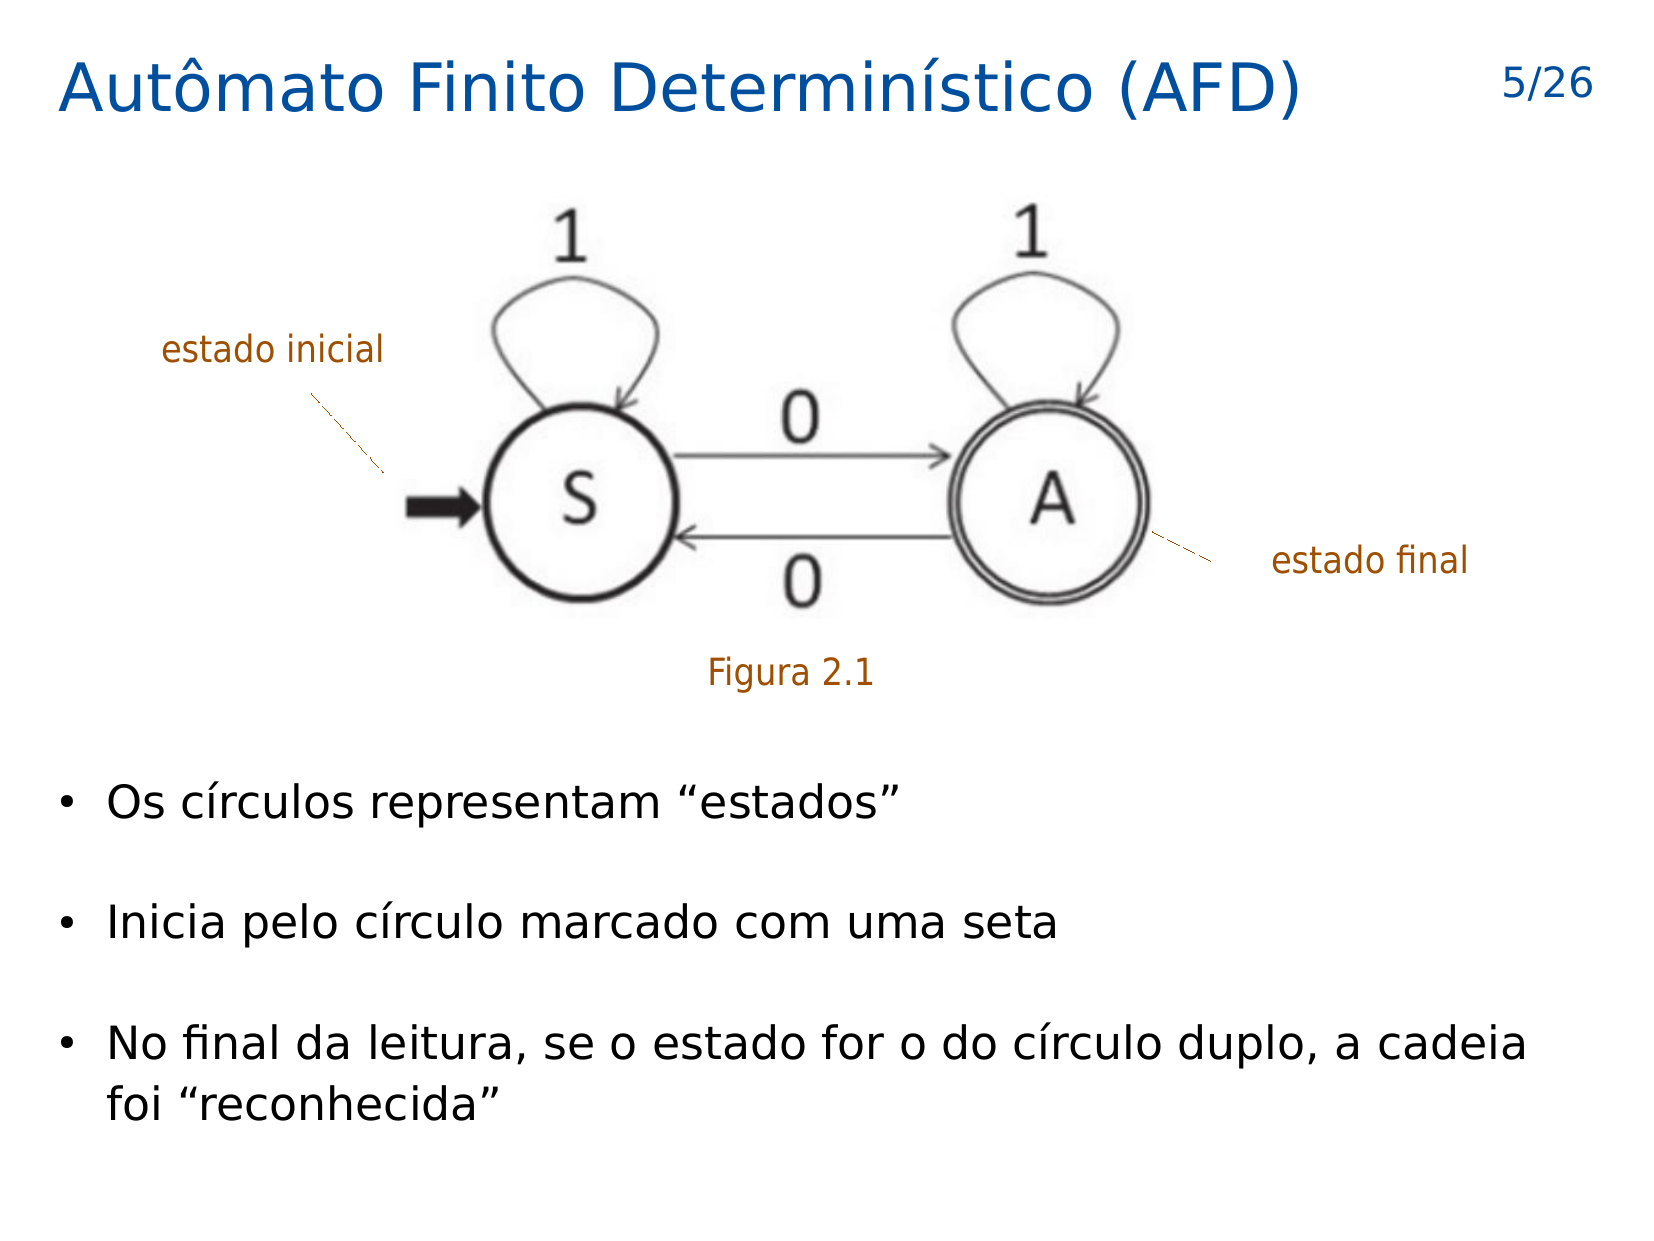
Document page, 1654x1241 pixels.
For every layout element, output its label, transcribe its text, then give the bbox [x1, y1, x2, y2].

text_box estado inicial [146, 319, 425, 384]
picture [392, 195, 1159, 619]
title Autômato Finito Determinístico (AFD) [59, 29, 1625, 148]
text_box Figura 2.1 [692, 643, 910, 707]
text_box estado final [1256, 531, 1506, 595]
list Os círculos representam “estados” Inicia pelo círculo marcado com uma seta No final da leitura, se o estado for o do círculo duplo, a cadeia foi “reconhecida” [59, 768, 1595, 1182]
